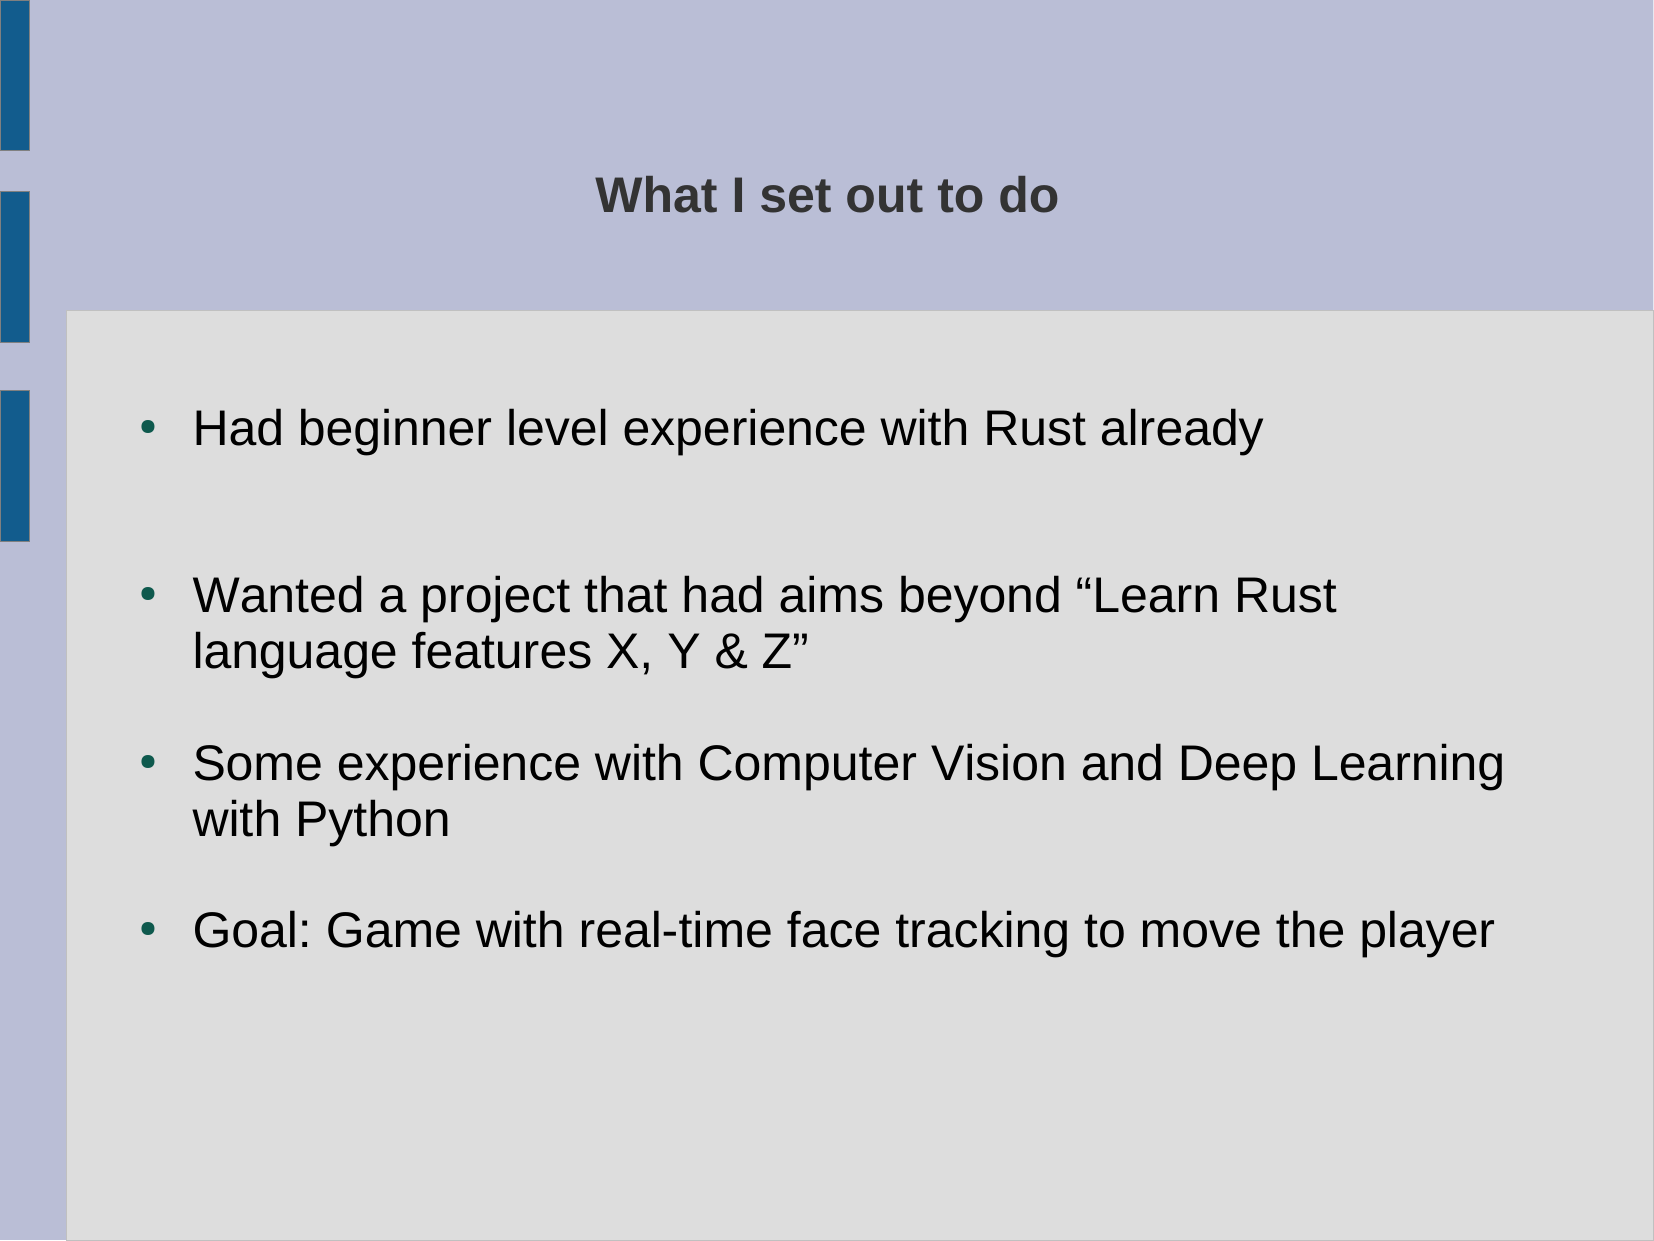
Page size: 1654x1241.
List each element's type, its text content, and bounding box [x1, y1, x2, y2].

title What I set out to do [121, 91, 1534, 299]
list Had beginner level experience with Rust already Wanted a project that had aims beyond “Learn Rust language features X, Y & Z” Some experience with Computer Vision and Deep Learning with Python Goal: Game with real-time face tracking to move the player [121, 344, 1534, 1127]
